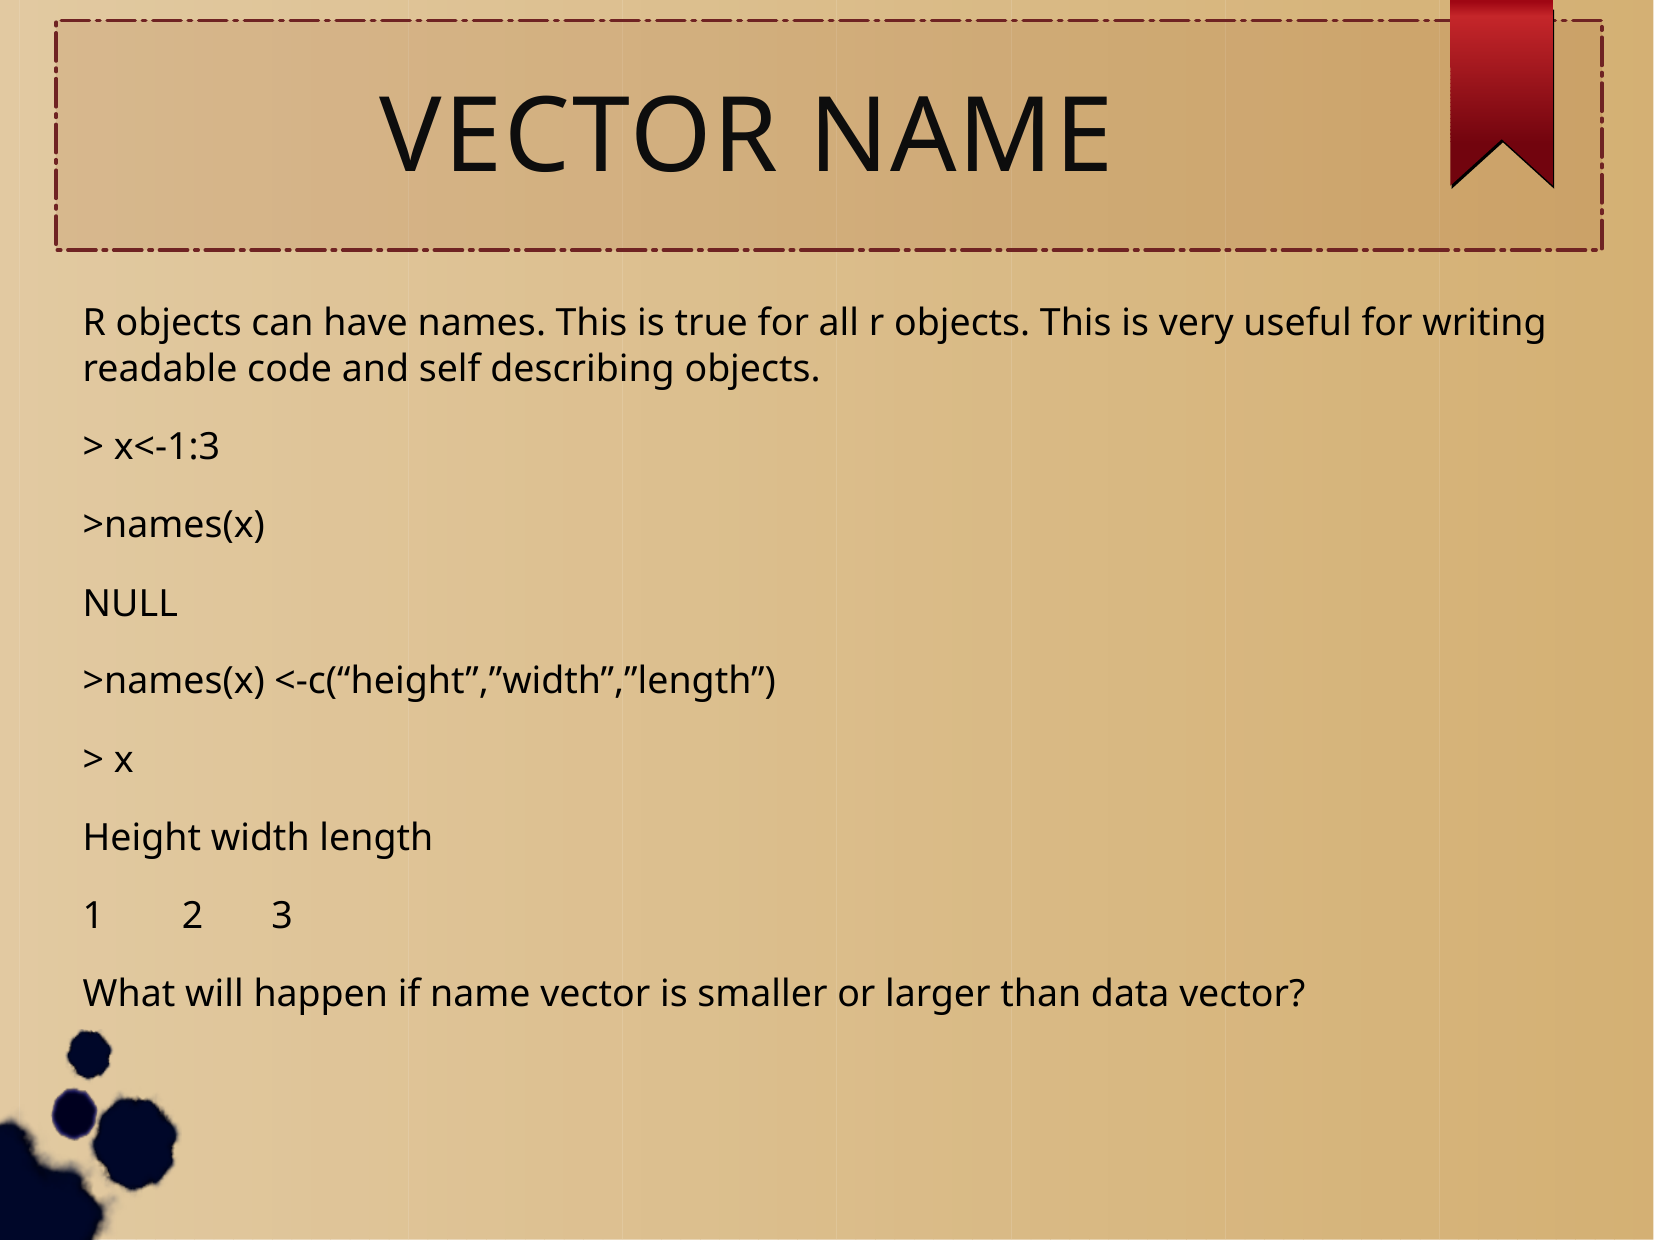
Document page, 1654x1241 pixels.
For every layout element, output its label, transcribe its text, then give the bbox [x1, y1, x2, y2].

title Vector Name [82, 47, 1412, 229]
list R objects can have names. This is true for all r objects. This is very useful for writing readable code and self describing objects. > x<-1:3 >names(x) NULL >names(x) <-c(“height”,”width”,”length”) > x Height width length 1 2 3 What will happen if name vector is smaller or larger than data vector? [82, 299, 1571, 1019]
